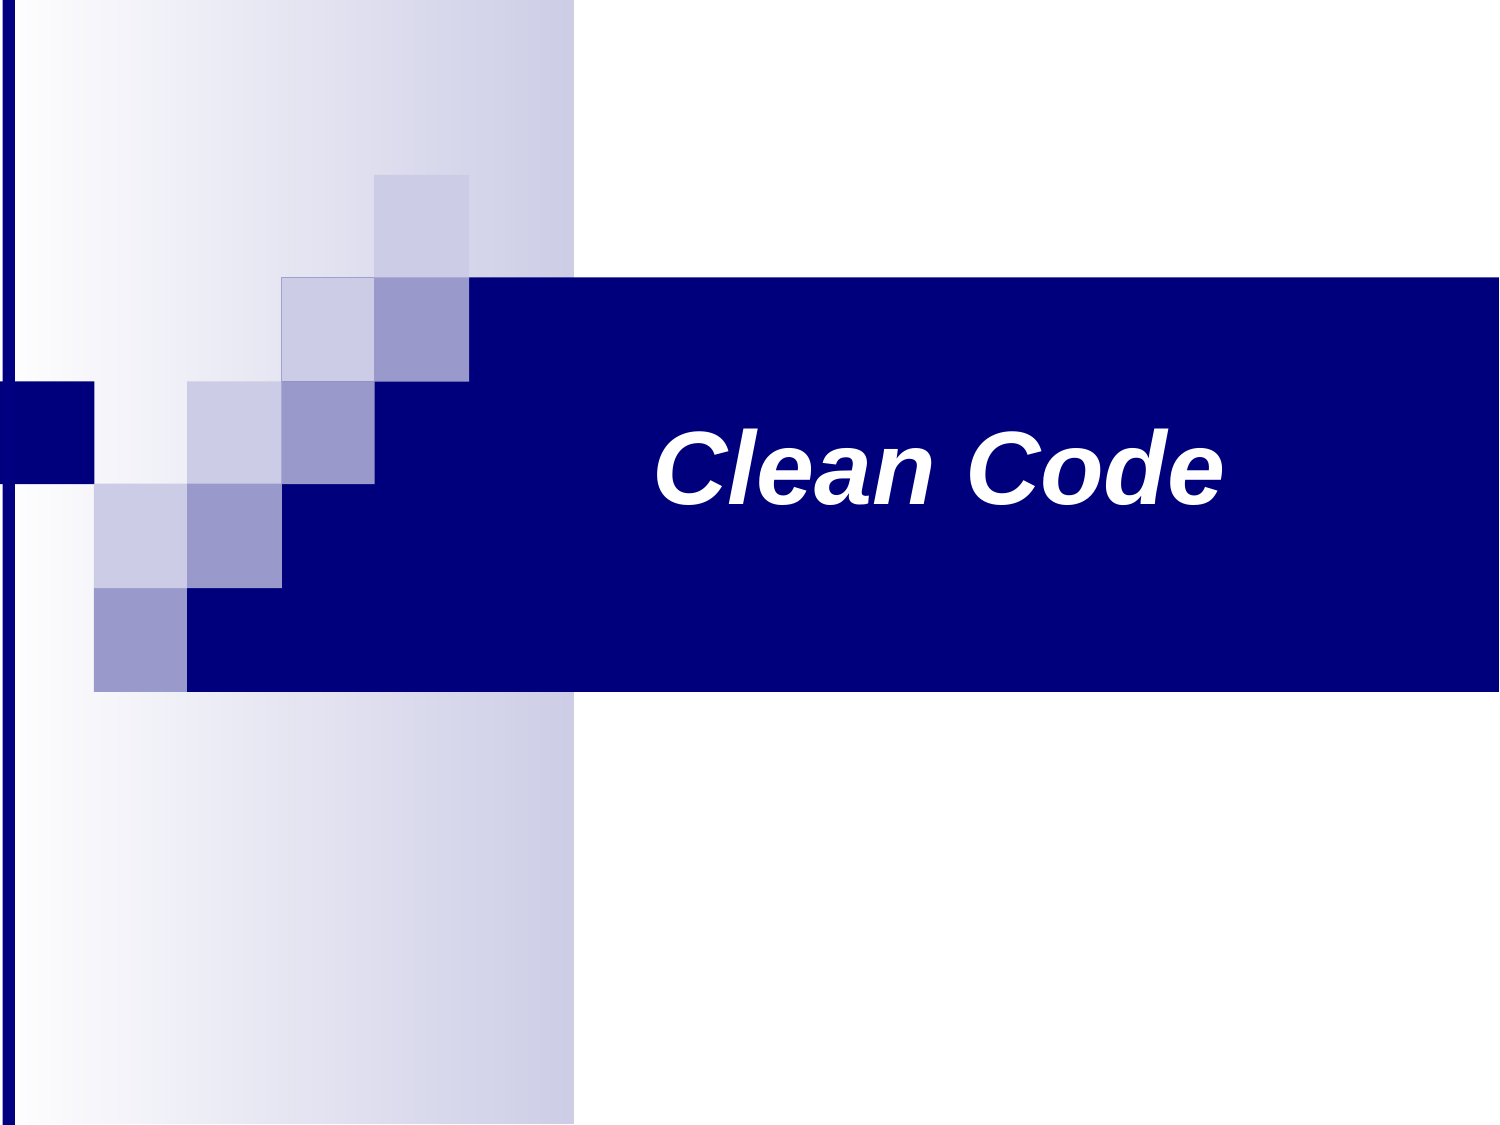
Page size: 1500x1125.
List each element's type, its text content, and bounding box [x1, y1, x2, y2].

text_box Clean Code [637, 377, 1476, 663]
